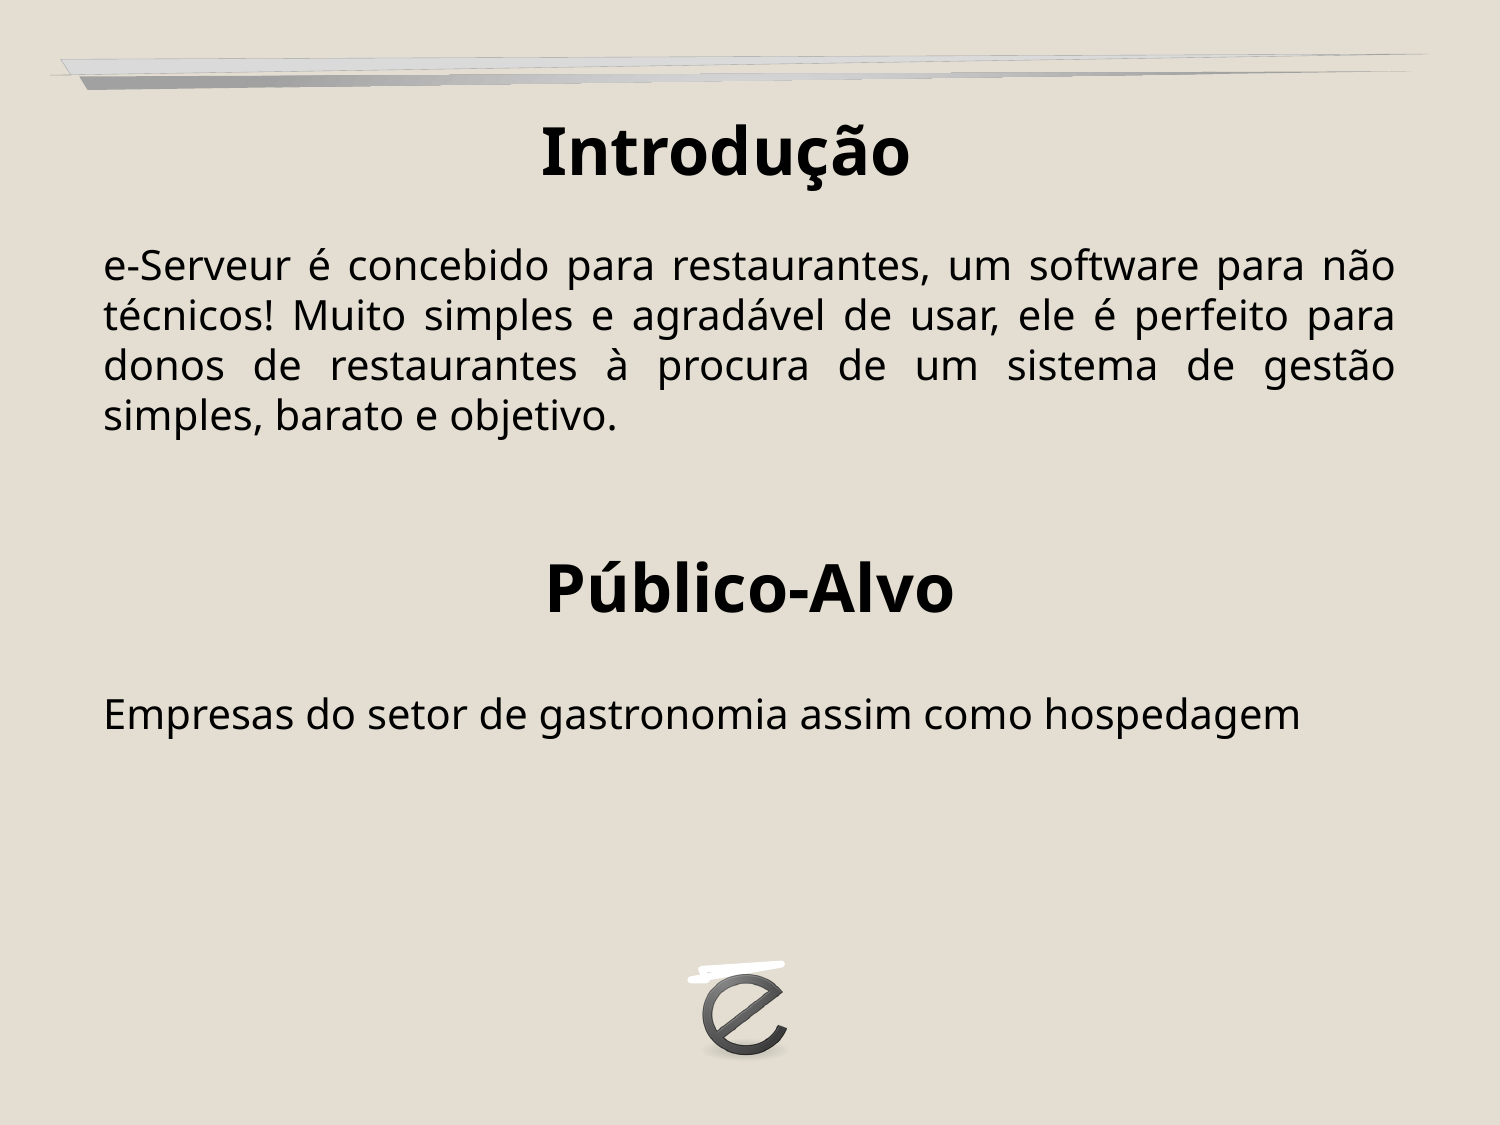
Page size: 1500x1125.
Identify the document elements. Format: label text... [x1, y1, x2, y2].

text_box Empresas do setor de gastronomia assim como hospedagem [88, 680, 1412, 746]
picture [679, 952, 810, 1084]
text_box e-Serveur é concebido para restaurantes, um software para não técnicos! Muito simples e agradável de usar, ele é perfeito para donos de restaurantes à procura de um sistema de gestão simples, barato e objetivo. [88, 231, 1412, 447]
text_box Público-Alvo [490, 538, 1010, 634]
text_box Introdução [501, 101, 951, 197]
